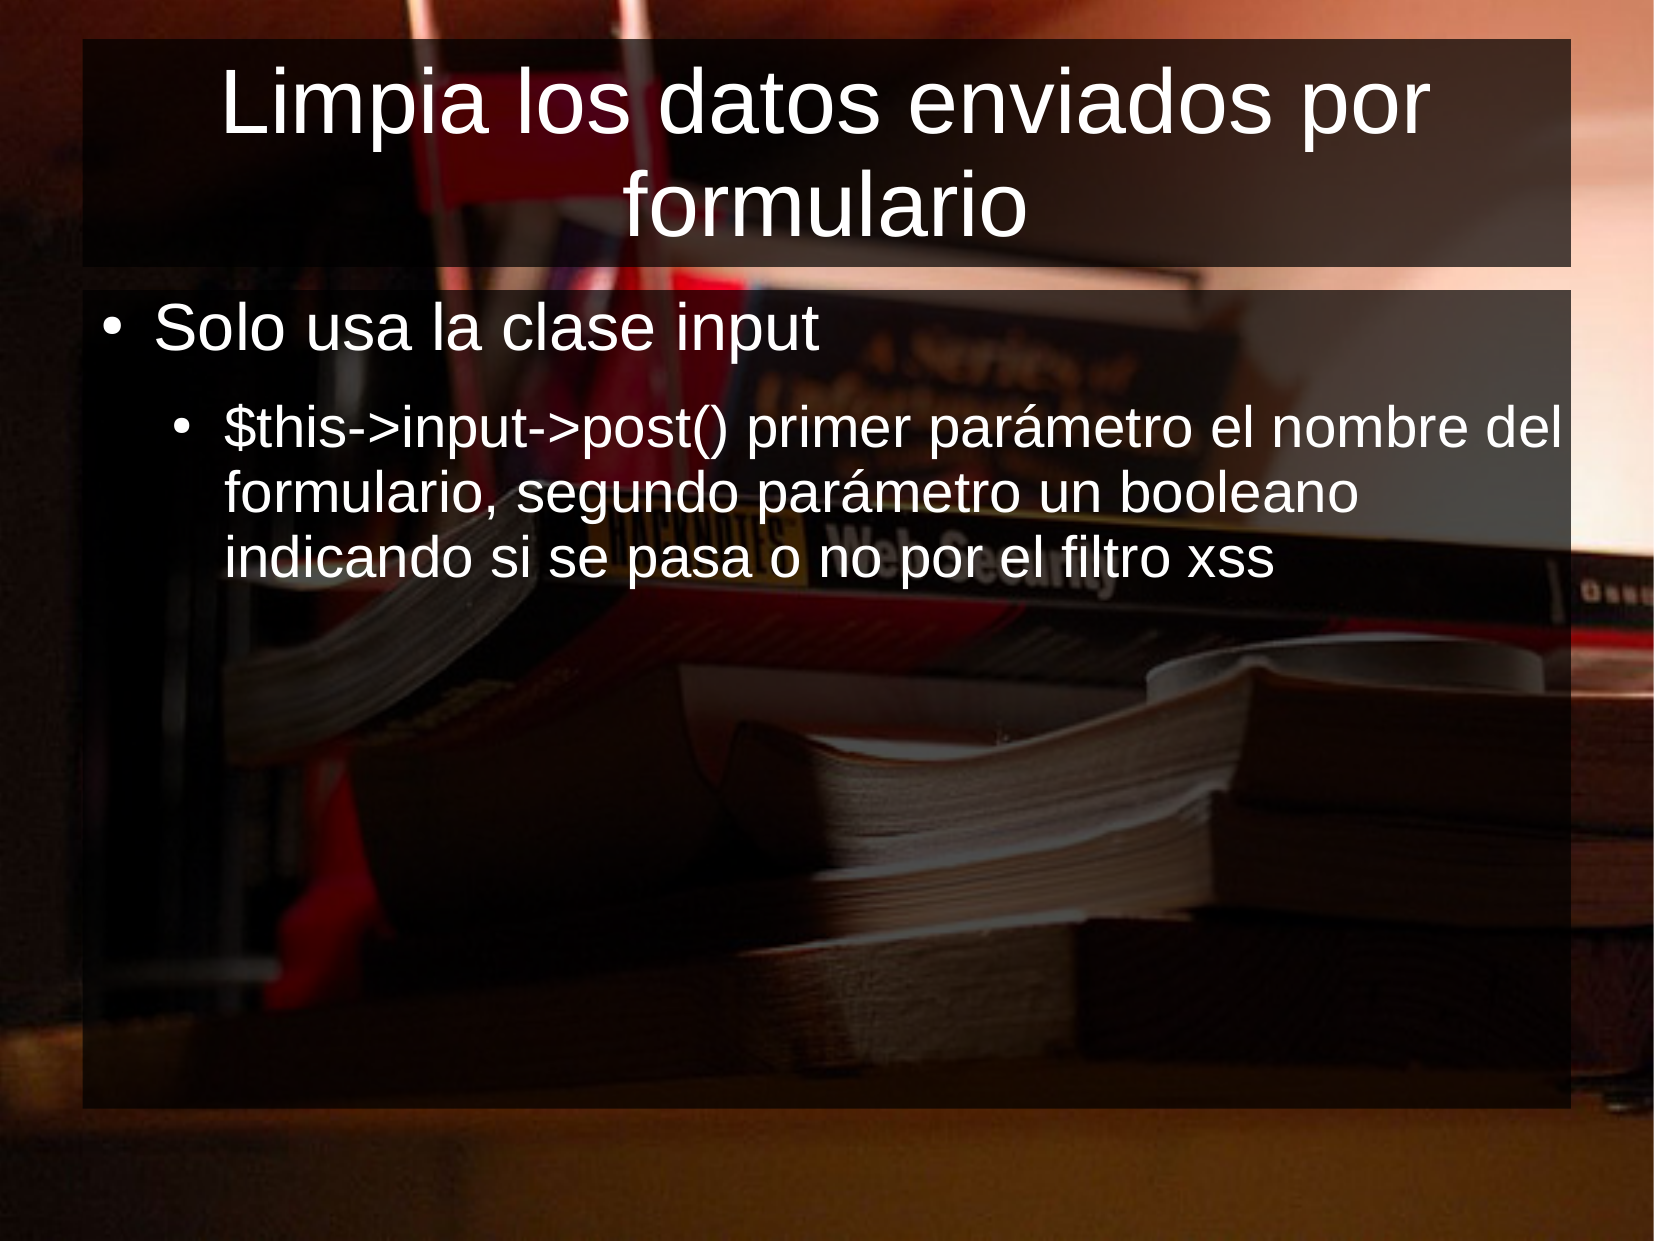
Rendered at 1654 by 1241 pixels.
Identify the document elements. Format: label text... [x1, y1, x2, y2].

picture [0, 0, 1654, 1241]
title Limpia los datos enviados por formulario [82, 39, 1571, 267]
list Solo usa la clase input $this->input->post() primer parámetro el nombre del formulario, segundo parámetro un booleano indicando si se pasa o no por el filtro xss [82, 290, 1571, 1109]
